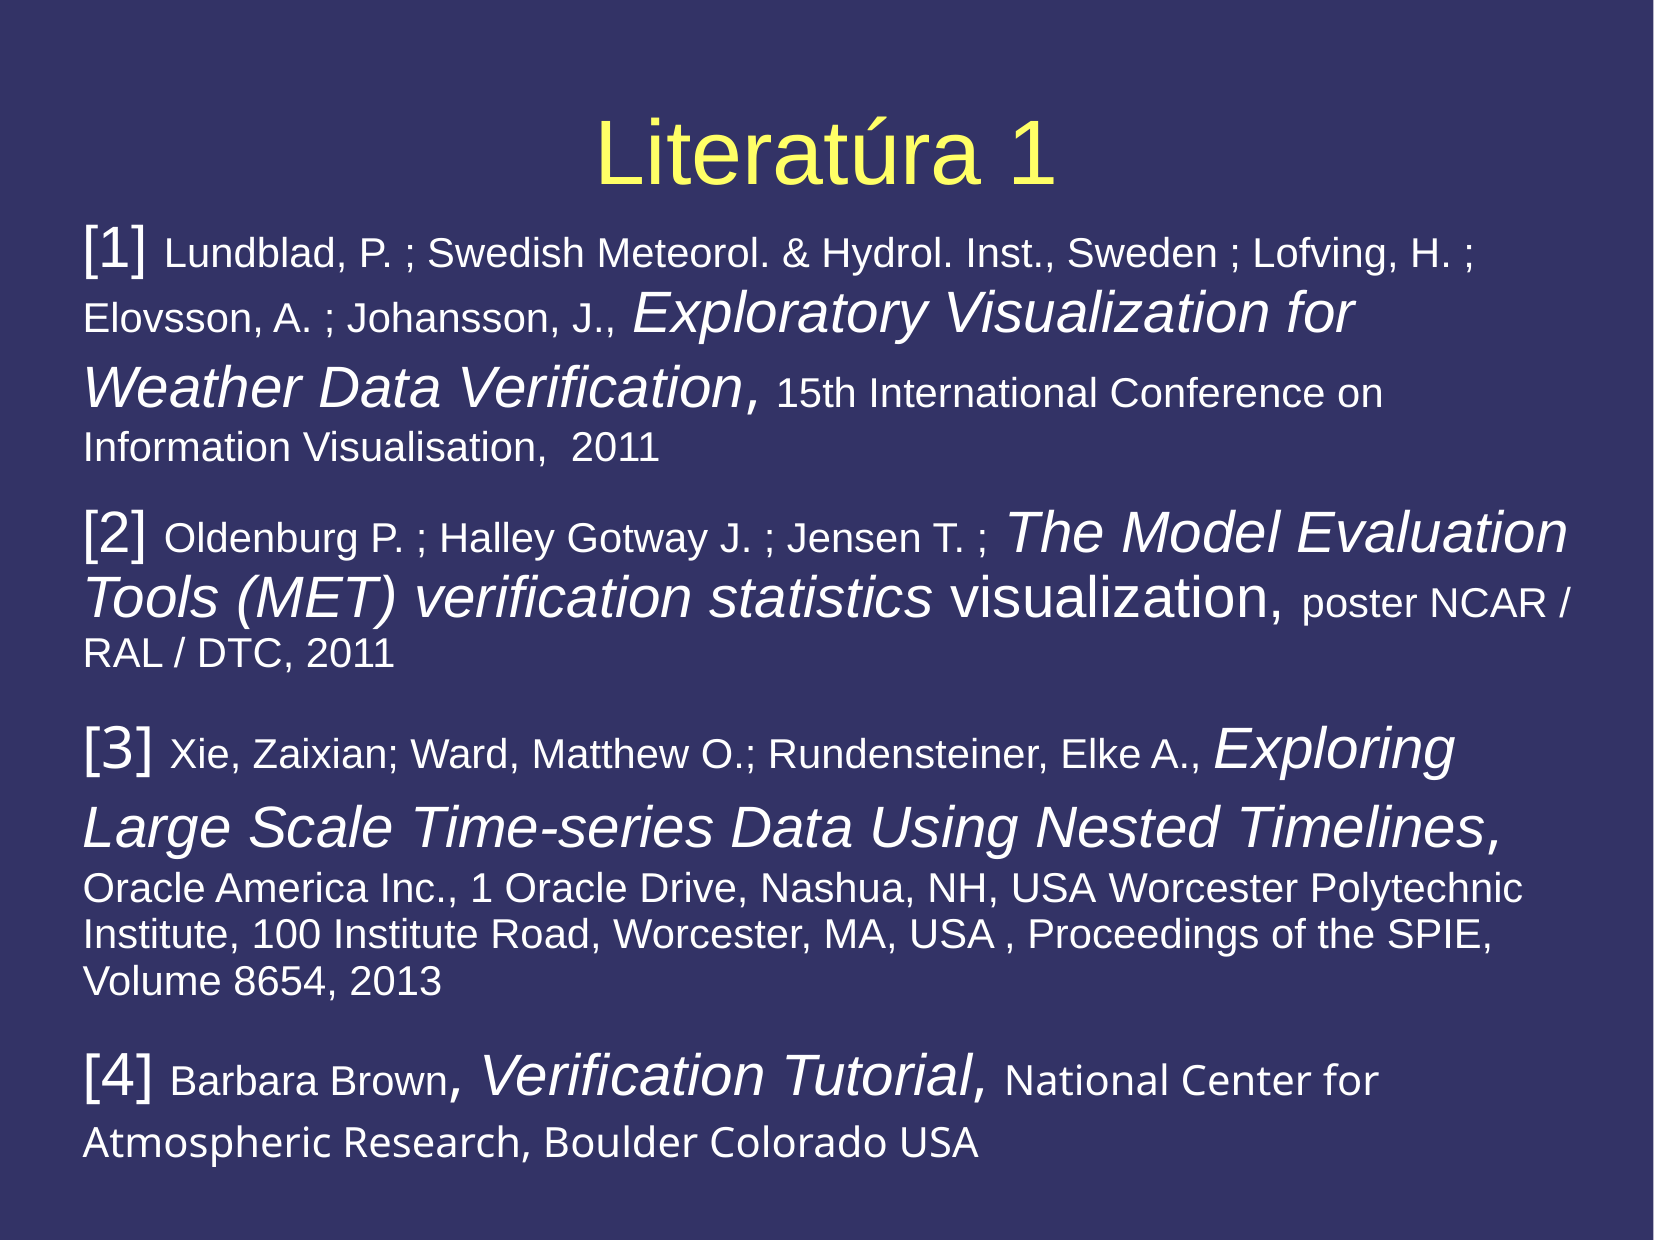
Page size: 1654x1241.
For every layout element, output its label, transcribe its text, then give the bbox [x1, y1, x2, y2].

list [1] Lundblad, P. ; Swedish Meteorol. & Hydrol. Inst., Sweden ; Lofving, H. ; Elovsson, A. ; Johansson, J., Exploratory Visualization for Weather Data Verification, 15th International Conference on Information Visualisation, 2011 [2] Oldenburg P. ; Halley Gotway J. ; Jensen T. ; The Model Evaluation Tools (MET) verification statistics visualization, poster NCAR / RAL / DTC, 2011 [3] Xie, Zaixian; Ward, Matthew O.; Rundensteiner, Elke A., Exploring Large Scale Time-series Data Using Nested Timelines, Oracle America Inc., 1 Oracle Drive, Nashua, NH, USA Worcester Polytechnic Institute, 100 Institute Road, Worcester, MA, USA , Proceedings of the SPIE, Volume 8654, 2013 [4] Barbara Brown, Verification Tutorial, National Center for Atmospheric Research, Boulder Colorado USA [11, 214, 1583, 1213]
title Literatúra 1 [82, 49, 1571, 214]
